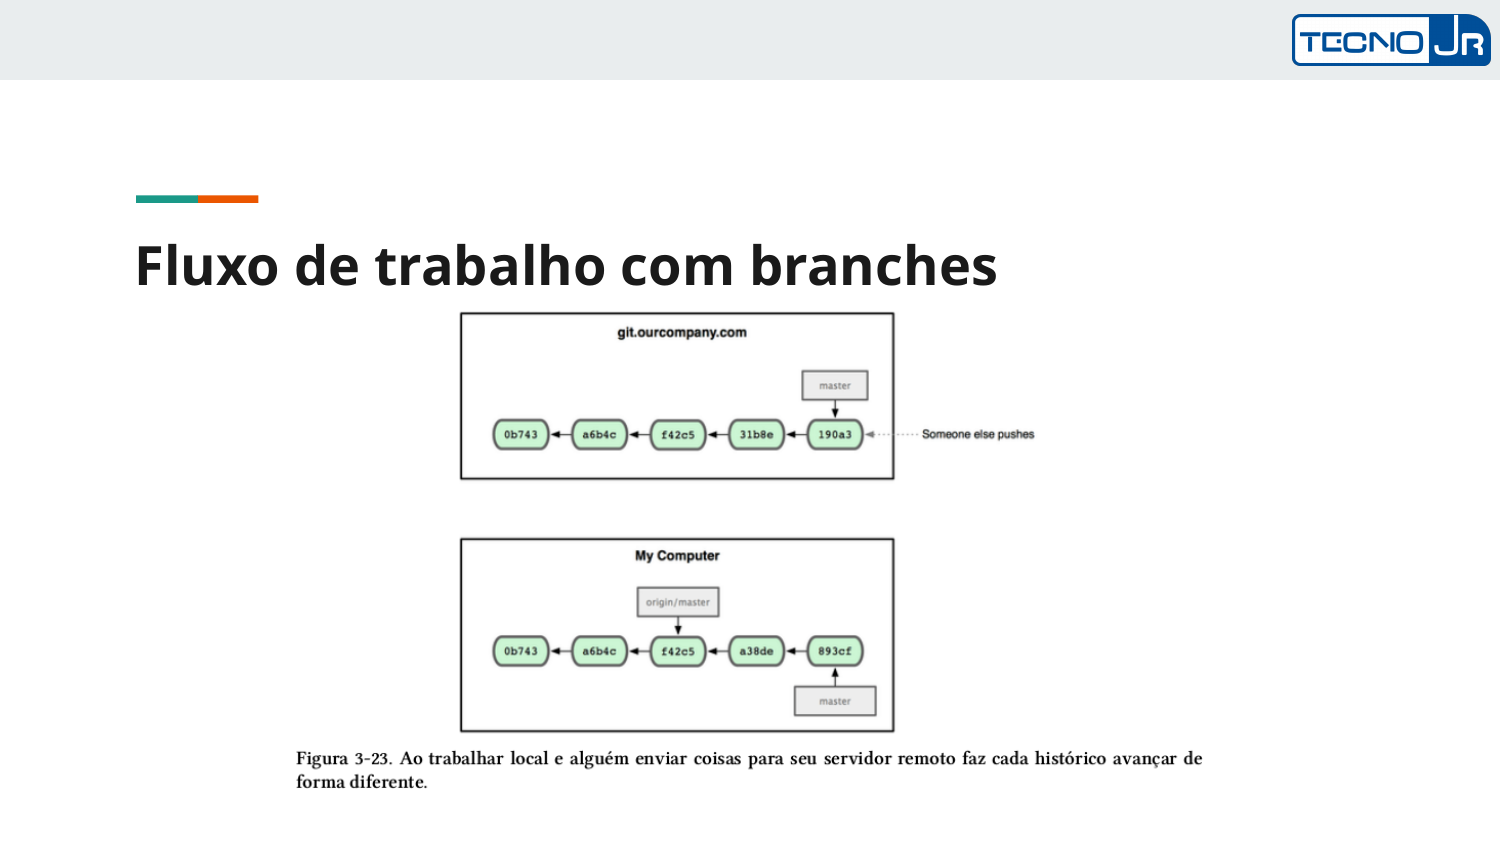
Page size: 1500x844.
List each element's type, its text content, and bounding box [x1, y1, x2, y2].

picture [1292, 14, 1491, 66]
title Fluxo de trabalho com branches [119, 216, 1381, 305]
picture [291, 304, 1209, 794]
